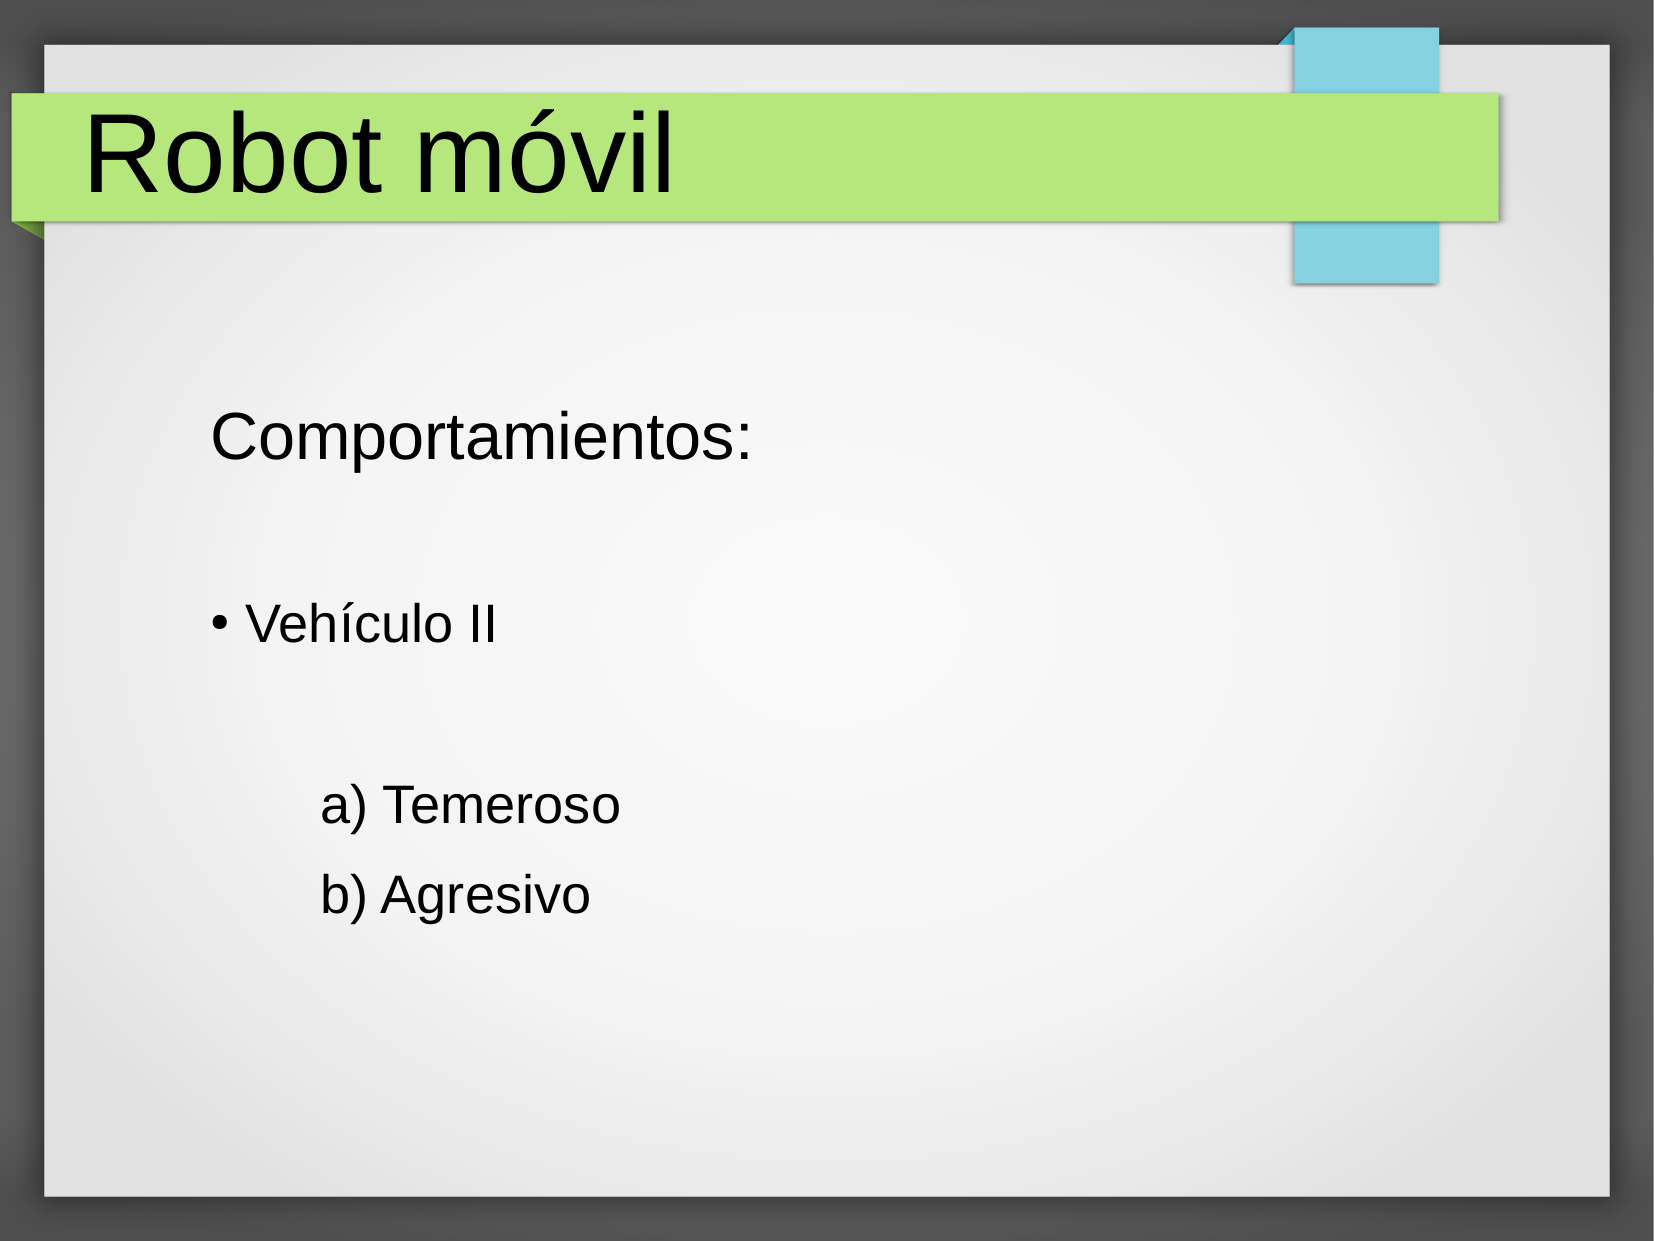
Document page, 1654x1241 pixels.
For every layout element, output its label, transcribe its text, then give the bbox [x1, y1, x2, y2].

picture [0, 0, 1654, 1241]
list Comportamientos: Vehículo II a) Temeroso b) Agresivo [210, 295, 1571, 1015]
title Robot móvil [82, 90, 1264, 217]
